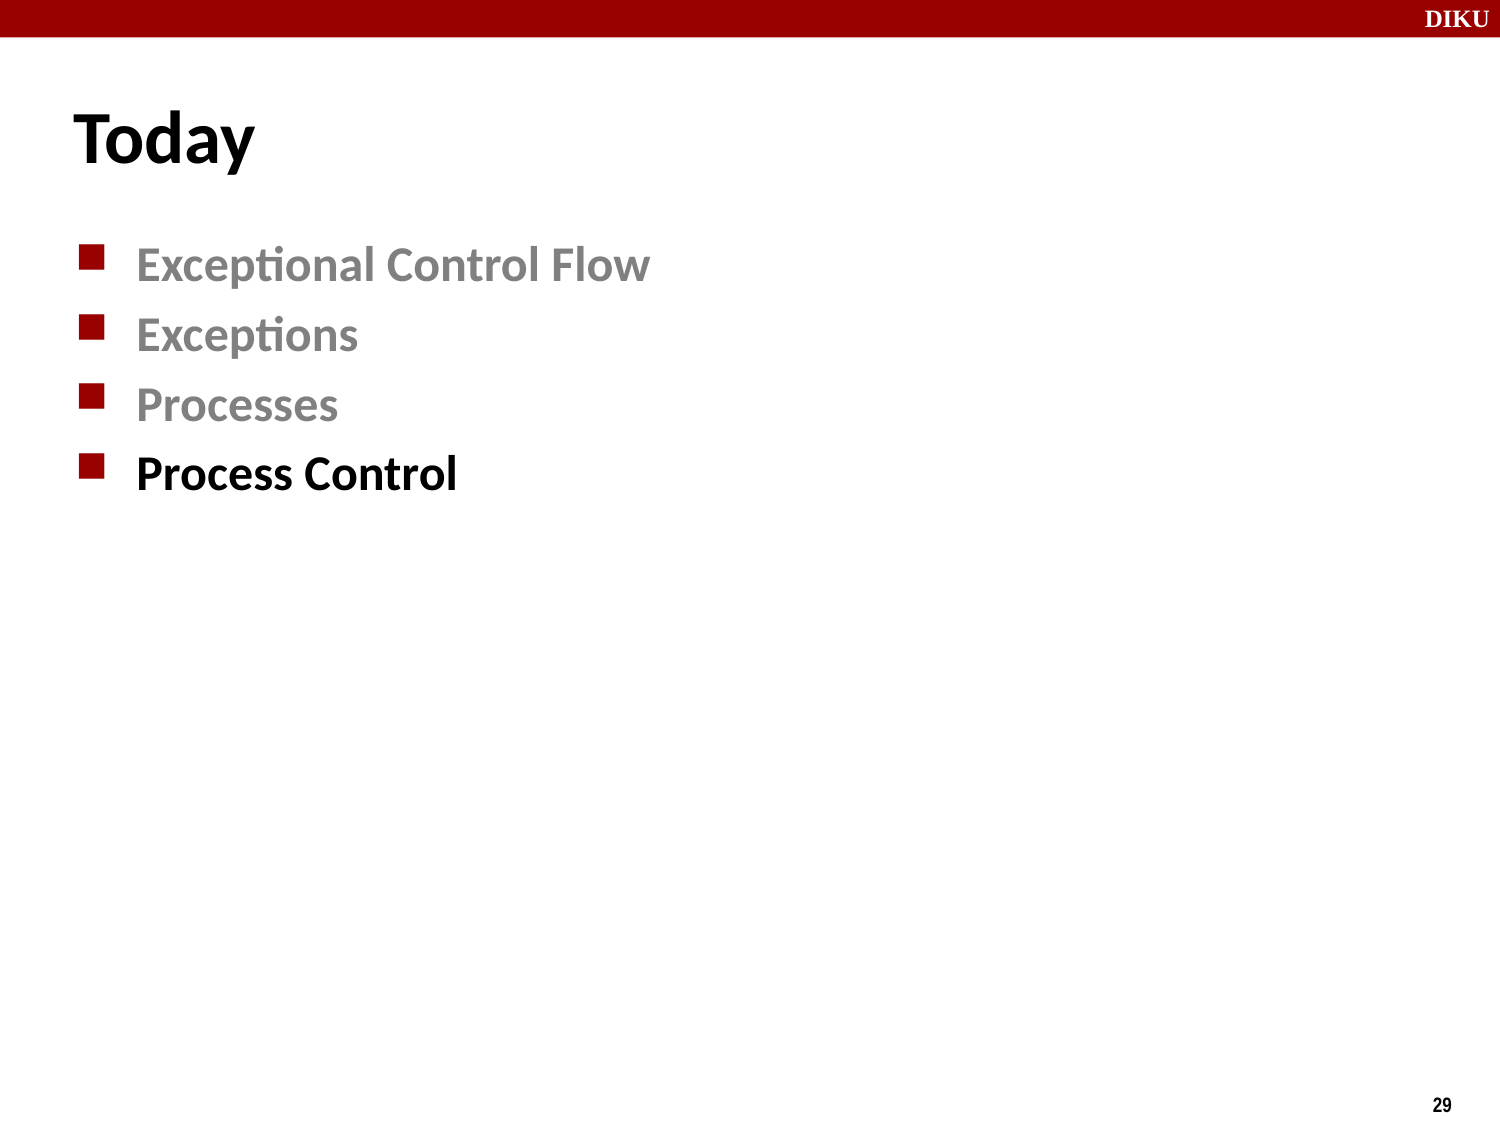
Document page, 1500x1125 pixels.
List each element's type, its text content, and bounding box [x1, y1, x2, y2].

list Exceptional Control Flow Exceptions Processes Process Control [65, 223, 1361, 1040]
title Today [58, 71, 1304, 197]
